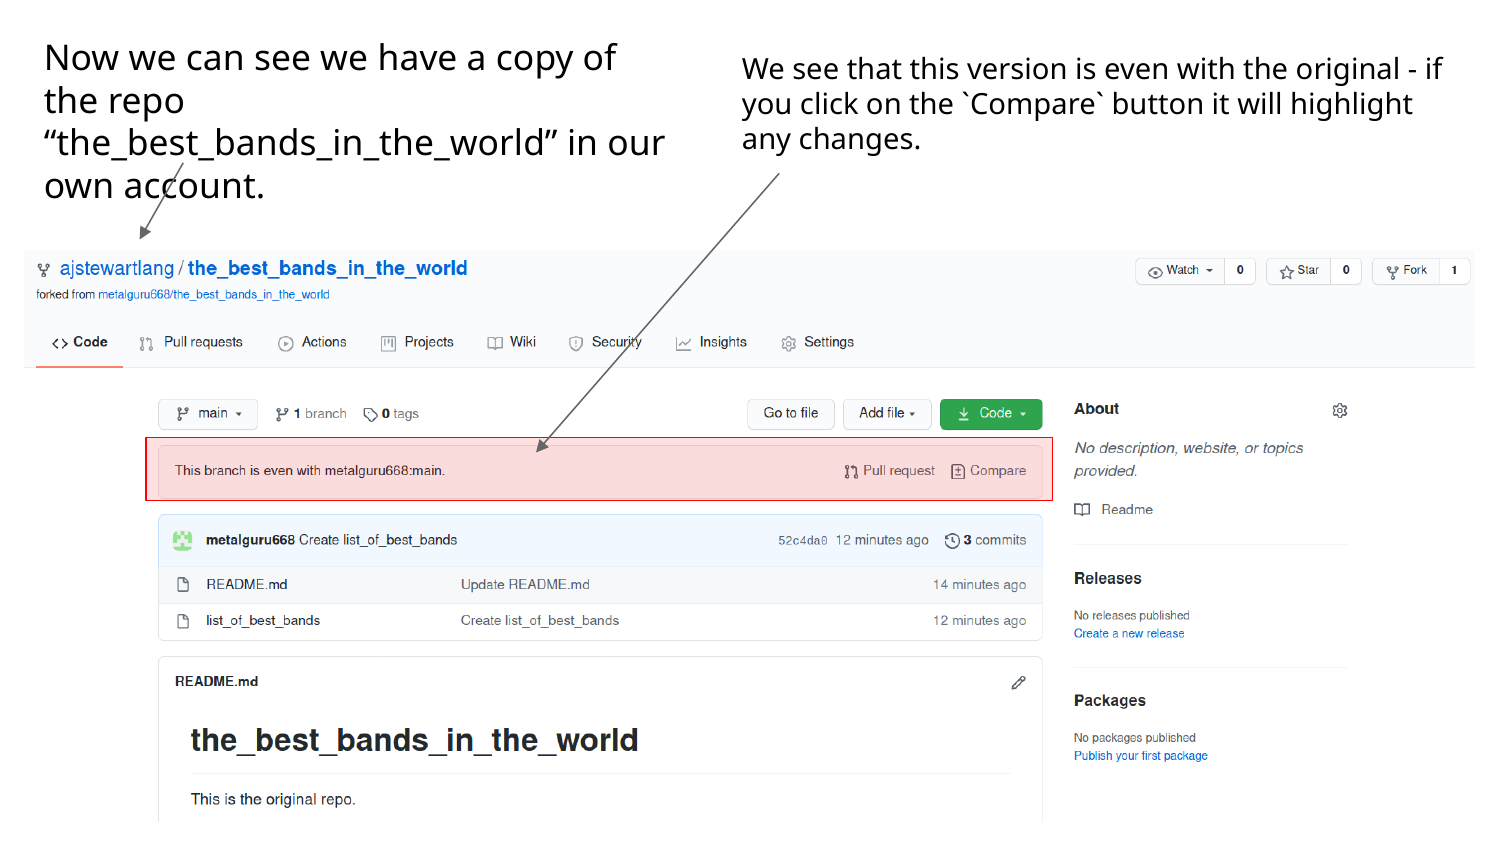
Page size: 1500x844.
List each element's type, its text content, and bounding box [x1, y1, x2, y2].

text_box [145, 437, 1053, 501]
text_box Now we can see we have a copy of the repo “the_best_bands_in_the_world” in our own account. [28, 20, 682, 181]
picture [24, 250, 1475, 822]
text_box We see that this version is even with the original - if you click on the `Compare` button it will highlight any changes. [726, 35, 1459, 187]
